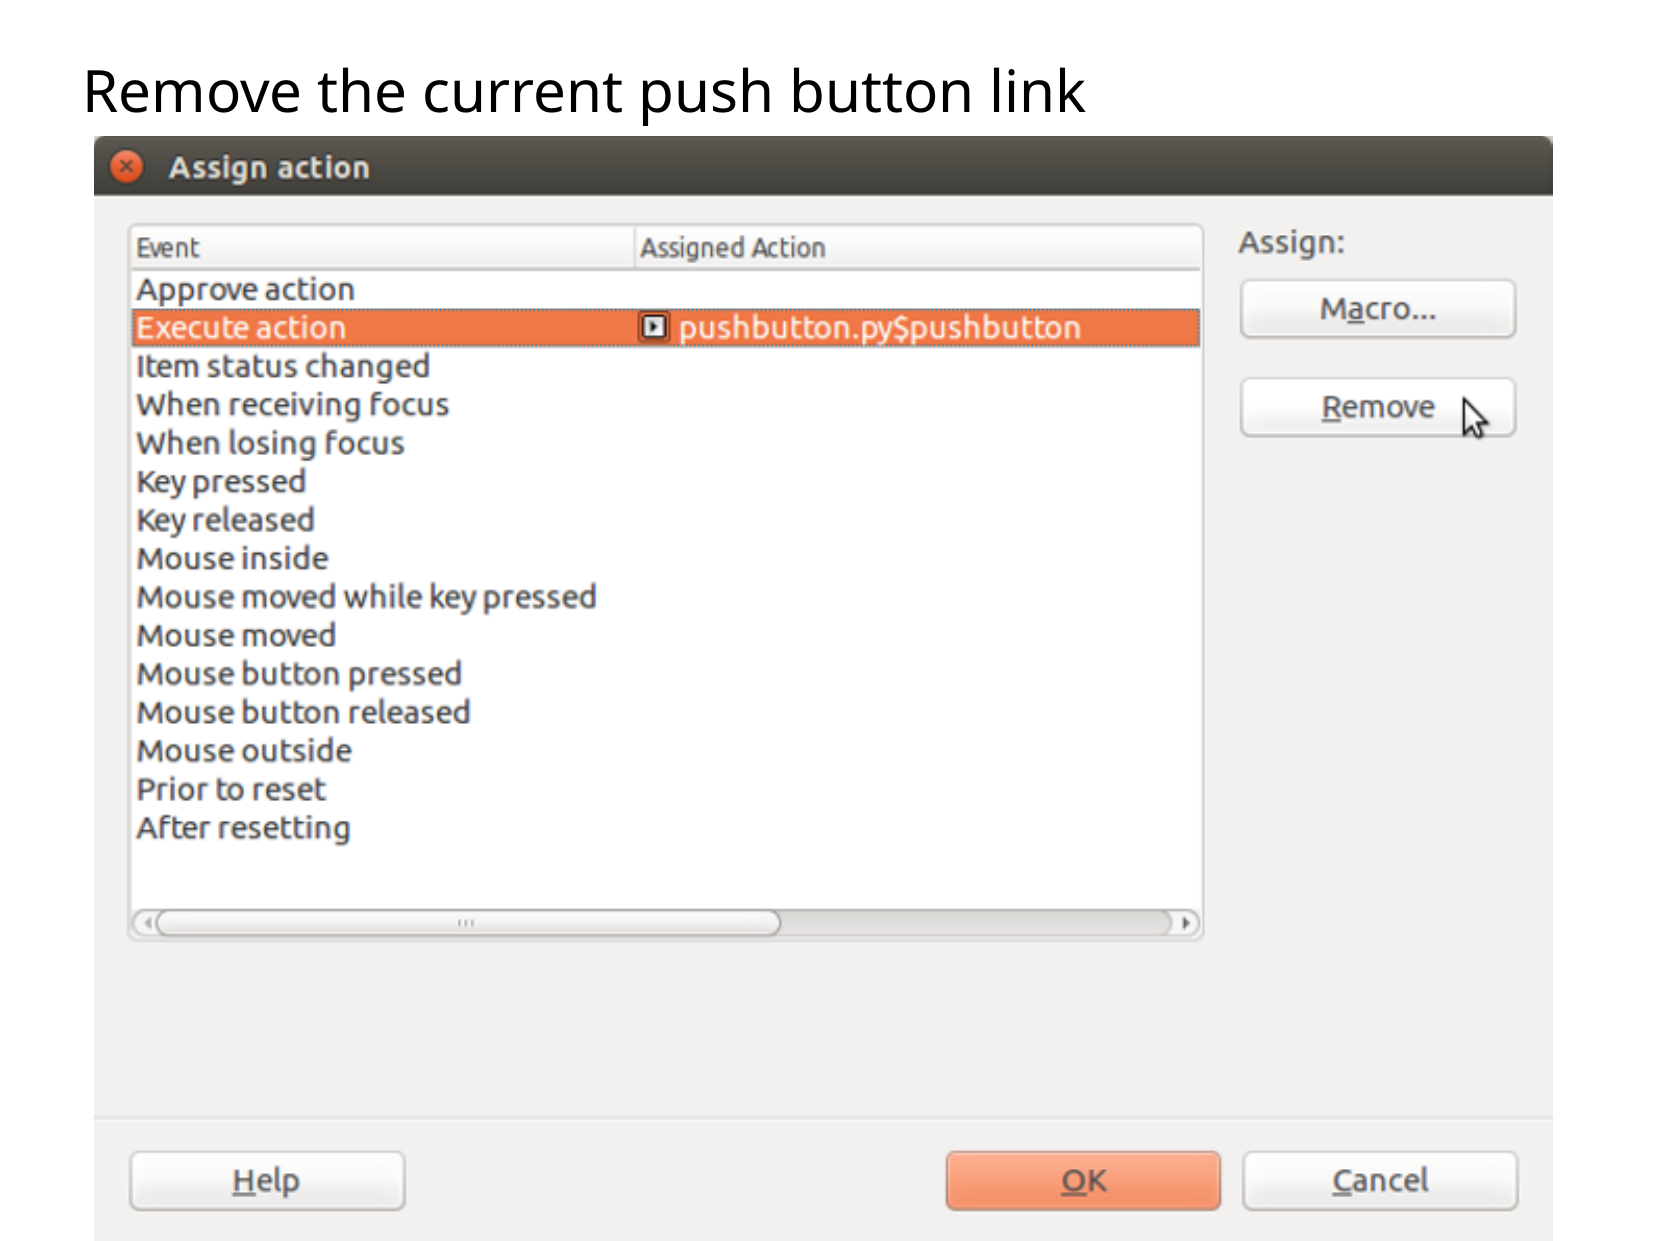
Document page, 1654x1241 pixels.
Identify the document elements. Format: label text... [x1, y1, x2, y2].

picture [94, 136, 1553, 1241]
title Remove the current push button link [82, 49, 1571, 130]
